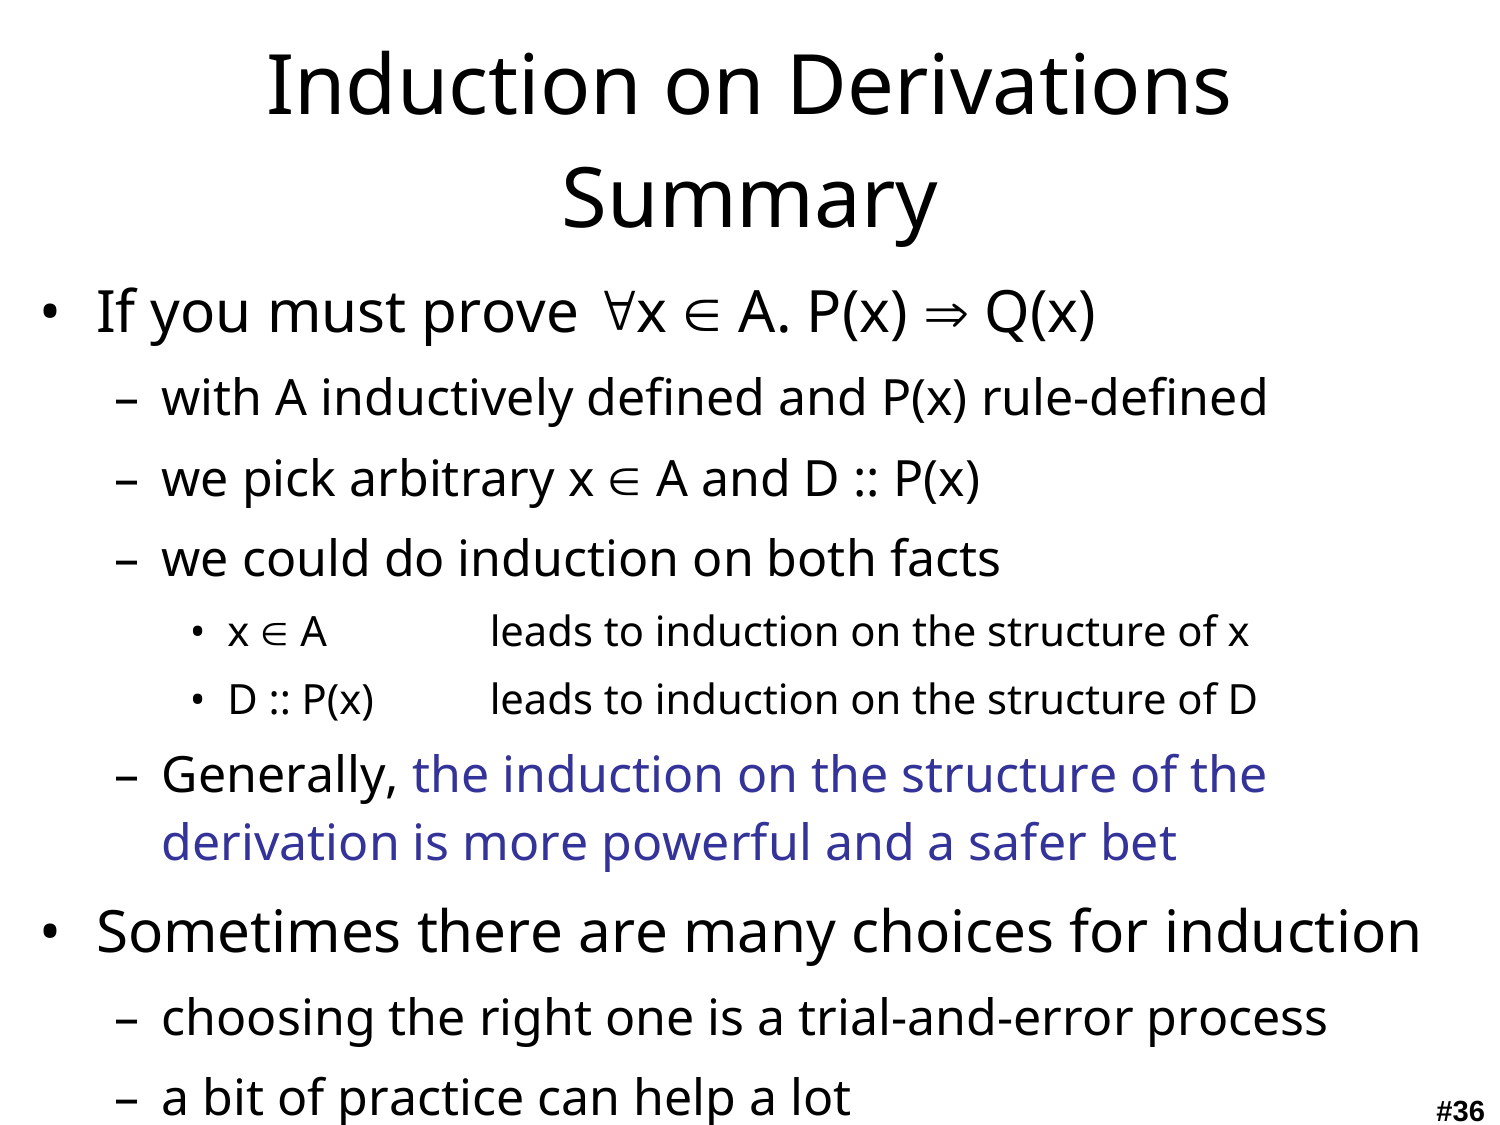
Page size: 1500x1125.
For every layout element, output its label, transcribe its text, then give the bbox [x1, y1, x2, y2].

list If you must prove x  A. P(x)  Q(x) with A inductively defined and P(x) rule-defined we pick arbitrary x  A and D :: P(x) we could do induction on both facts x  A leads to induction on the structure of x D :: P(x) leads to induction on the structure of D Generally, the induction on the structure of the derivation is more powerful and a safer bet Sometimes there are many choices for induction choosing the right one is a trial-and-error process a bit of practice can help a lot [24, 262, 1476, 1101]
title Induction on Derivations Summary [75, 34, 1426, 244]
